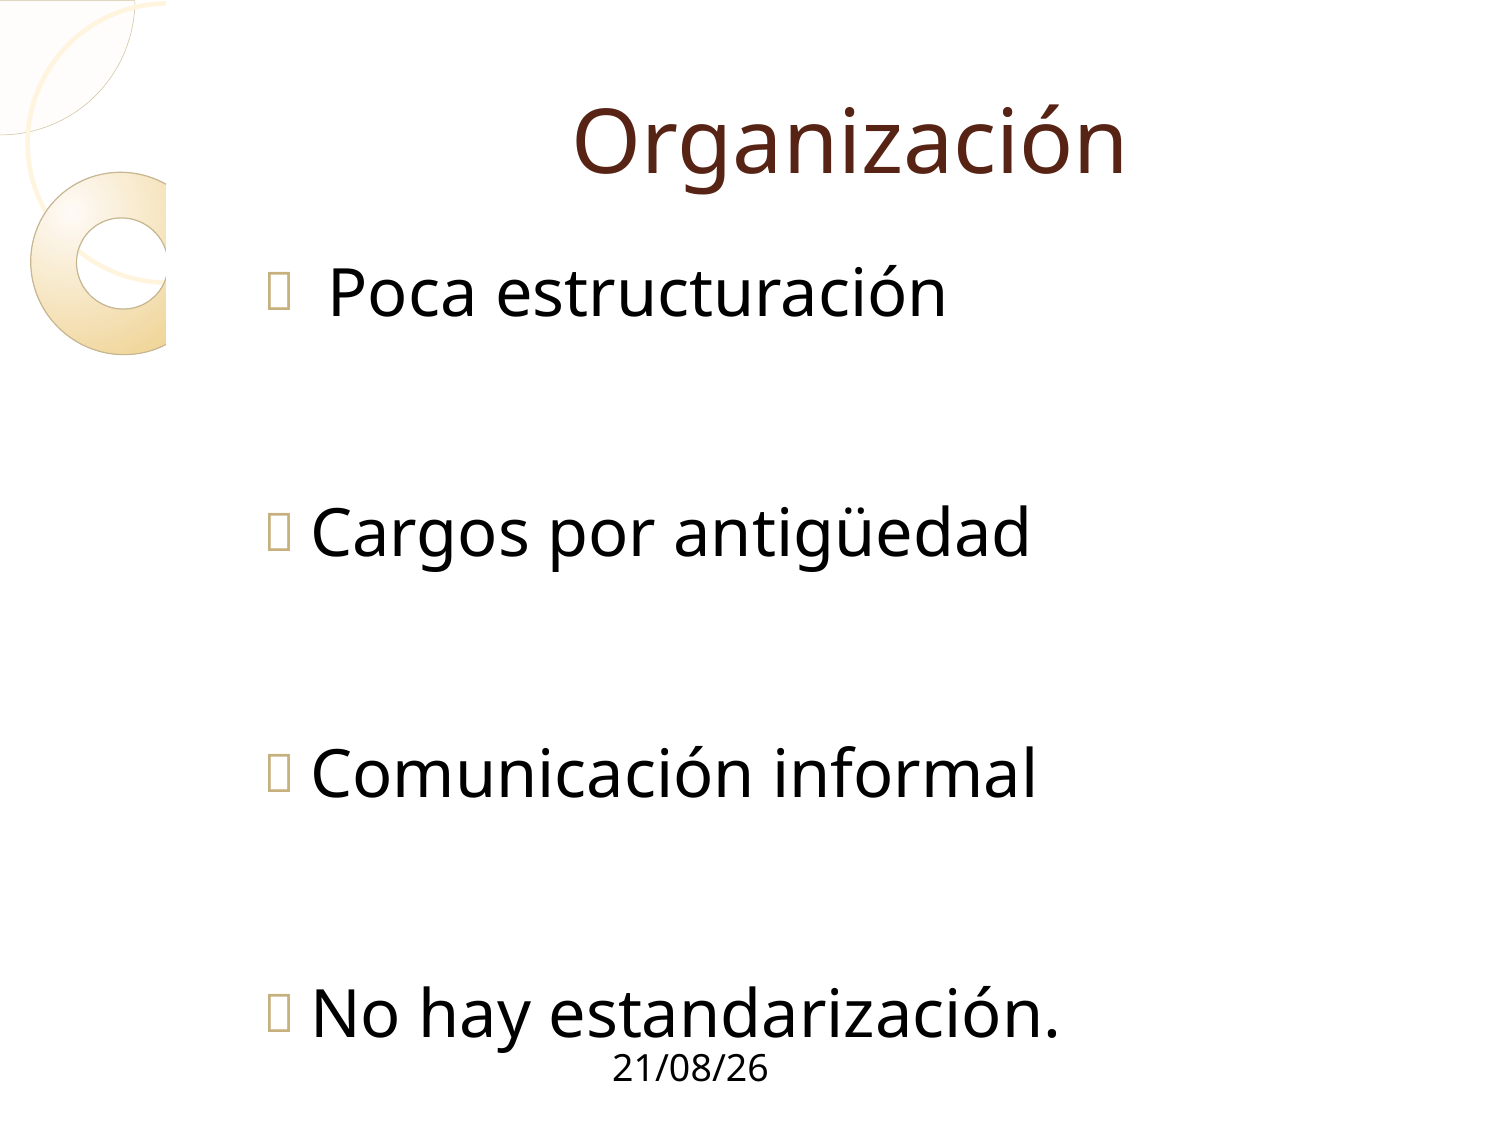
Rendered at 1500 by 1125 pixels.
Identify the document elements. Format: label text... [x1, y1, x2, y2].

list Poca estructuración Cargos por antigüedad Comunicación informal No hay estandarización. [235, 237, 1466, 1025]
title Organización [235, 45, 1466, 233]
